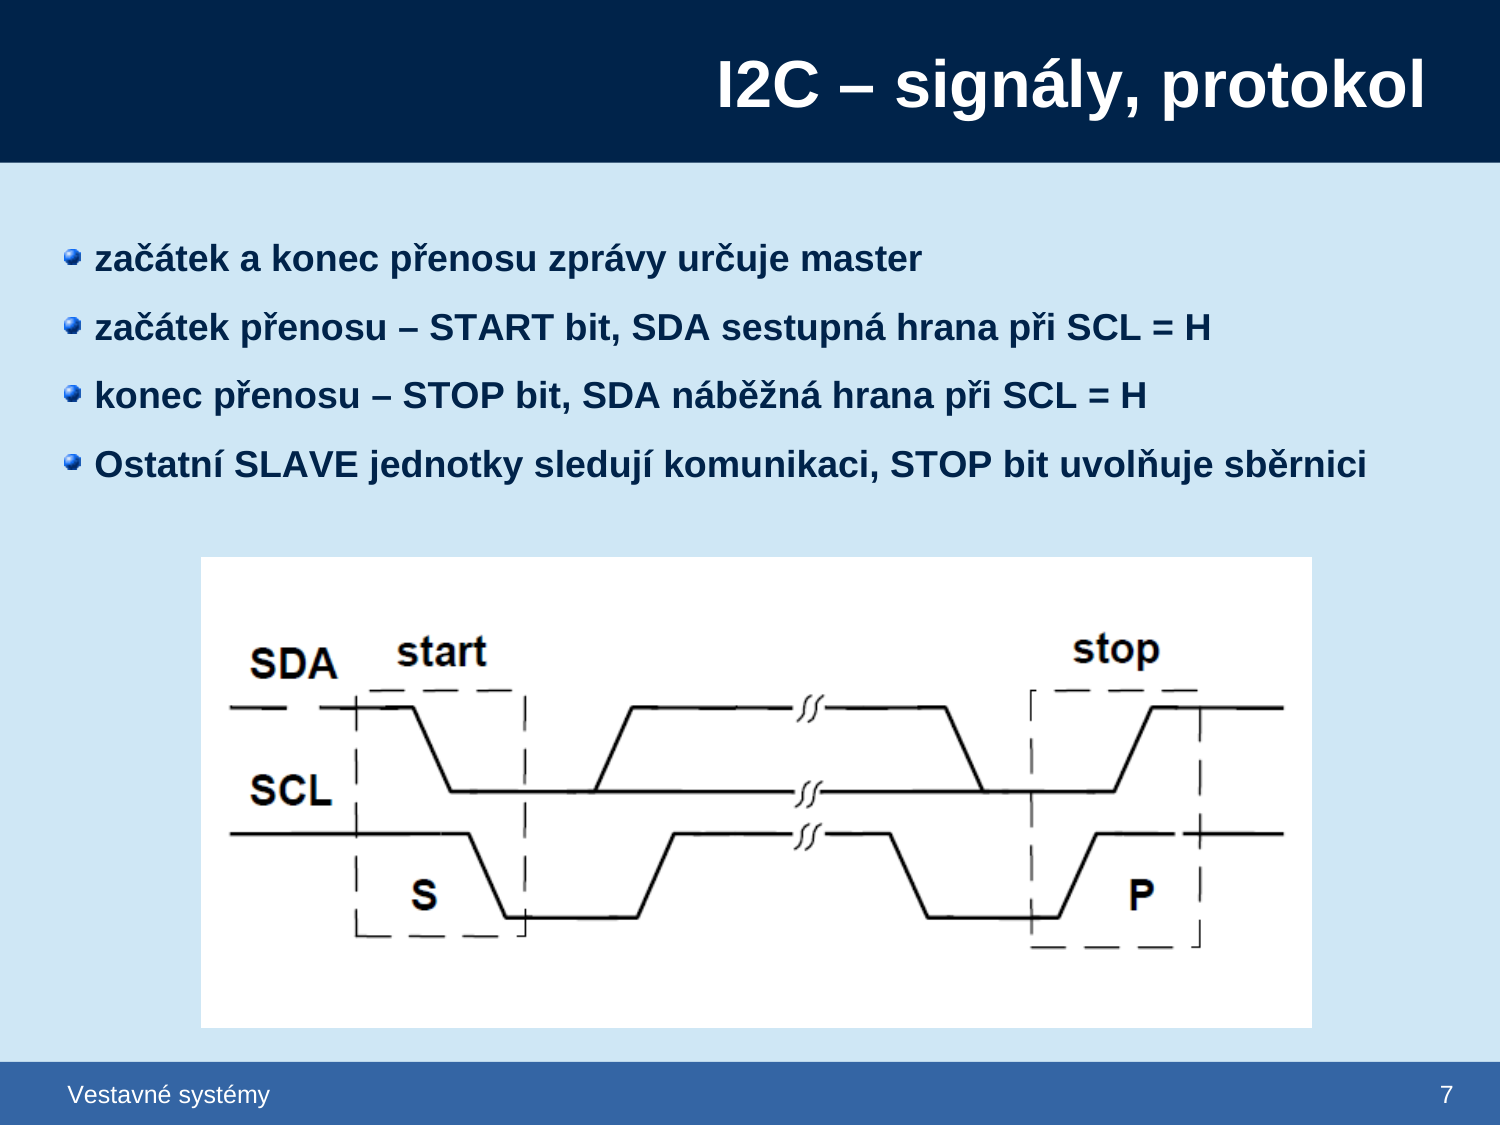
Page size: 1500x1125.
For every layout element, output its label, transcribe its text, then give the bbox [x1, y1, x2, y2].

list začátek a konec přenosu zprávy určuje master začátek přenosu – START bit, SDA sestupná hrana při SCL = H konec přenosu – STOP bit, SDA náběžná hrana při SCL = H Ostatní SLAVE jednotky sledují komunikaci, STOP bit uvolňuje sběrnici [50, 187, 1450, 532]
picture [201, 557, 1312, 1028]
title I2C – signály, protokol [47, 0, 1443, 164]
